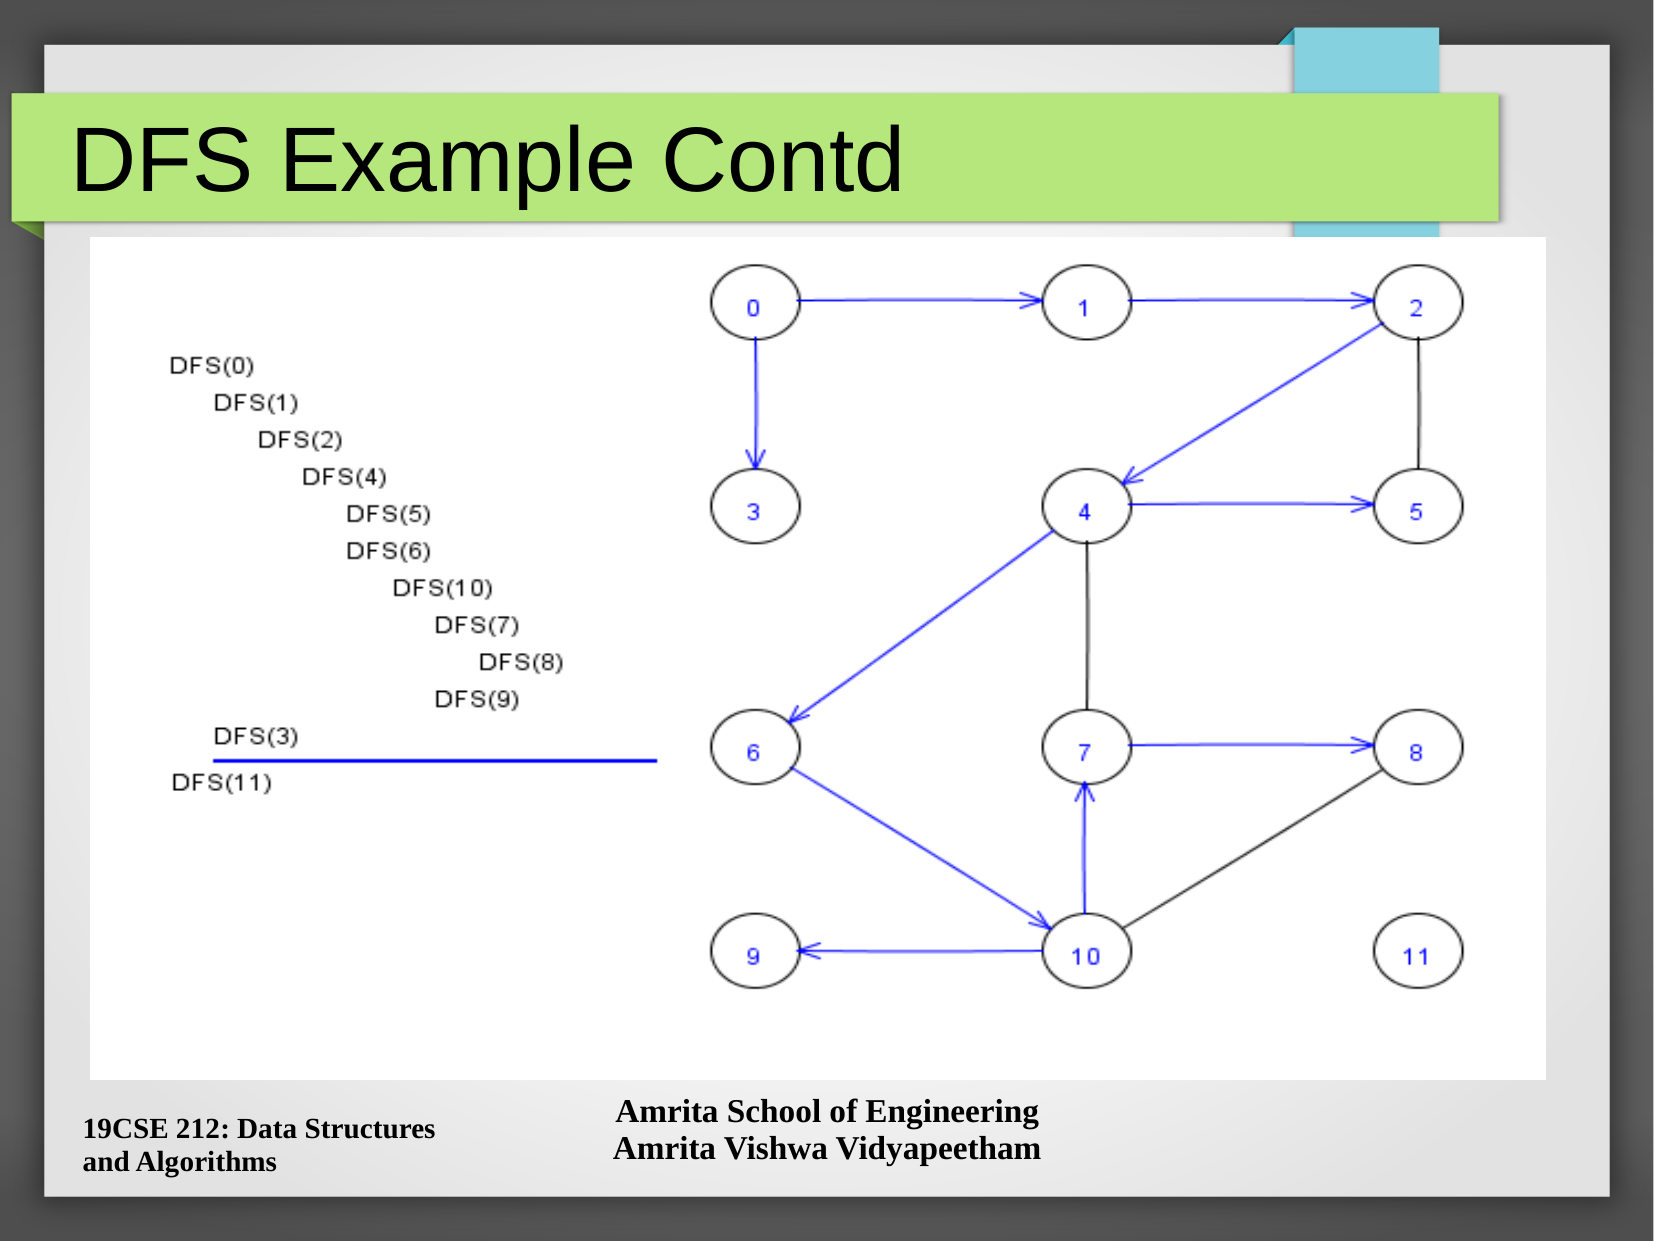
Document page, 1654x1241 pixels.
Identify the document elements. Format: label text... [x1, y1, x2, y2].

picture [0, 0, 1654, 1241]
title DFS Example Contd [70, 106, 1229, 213]
